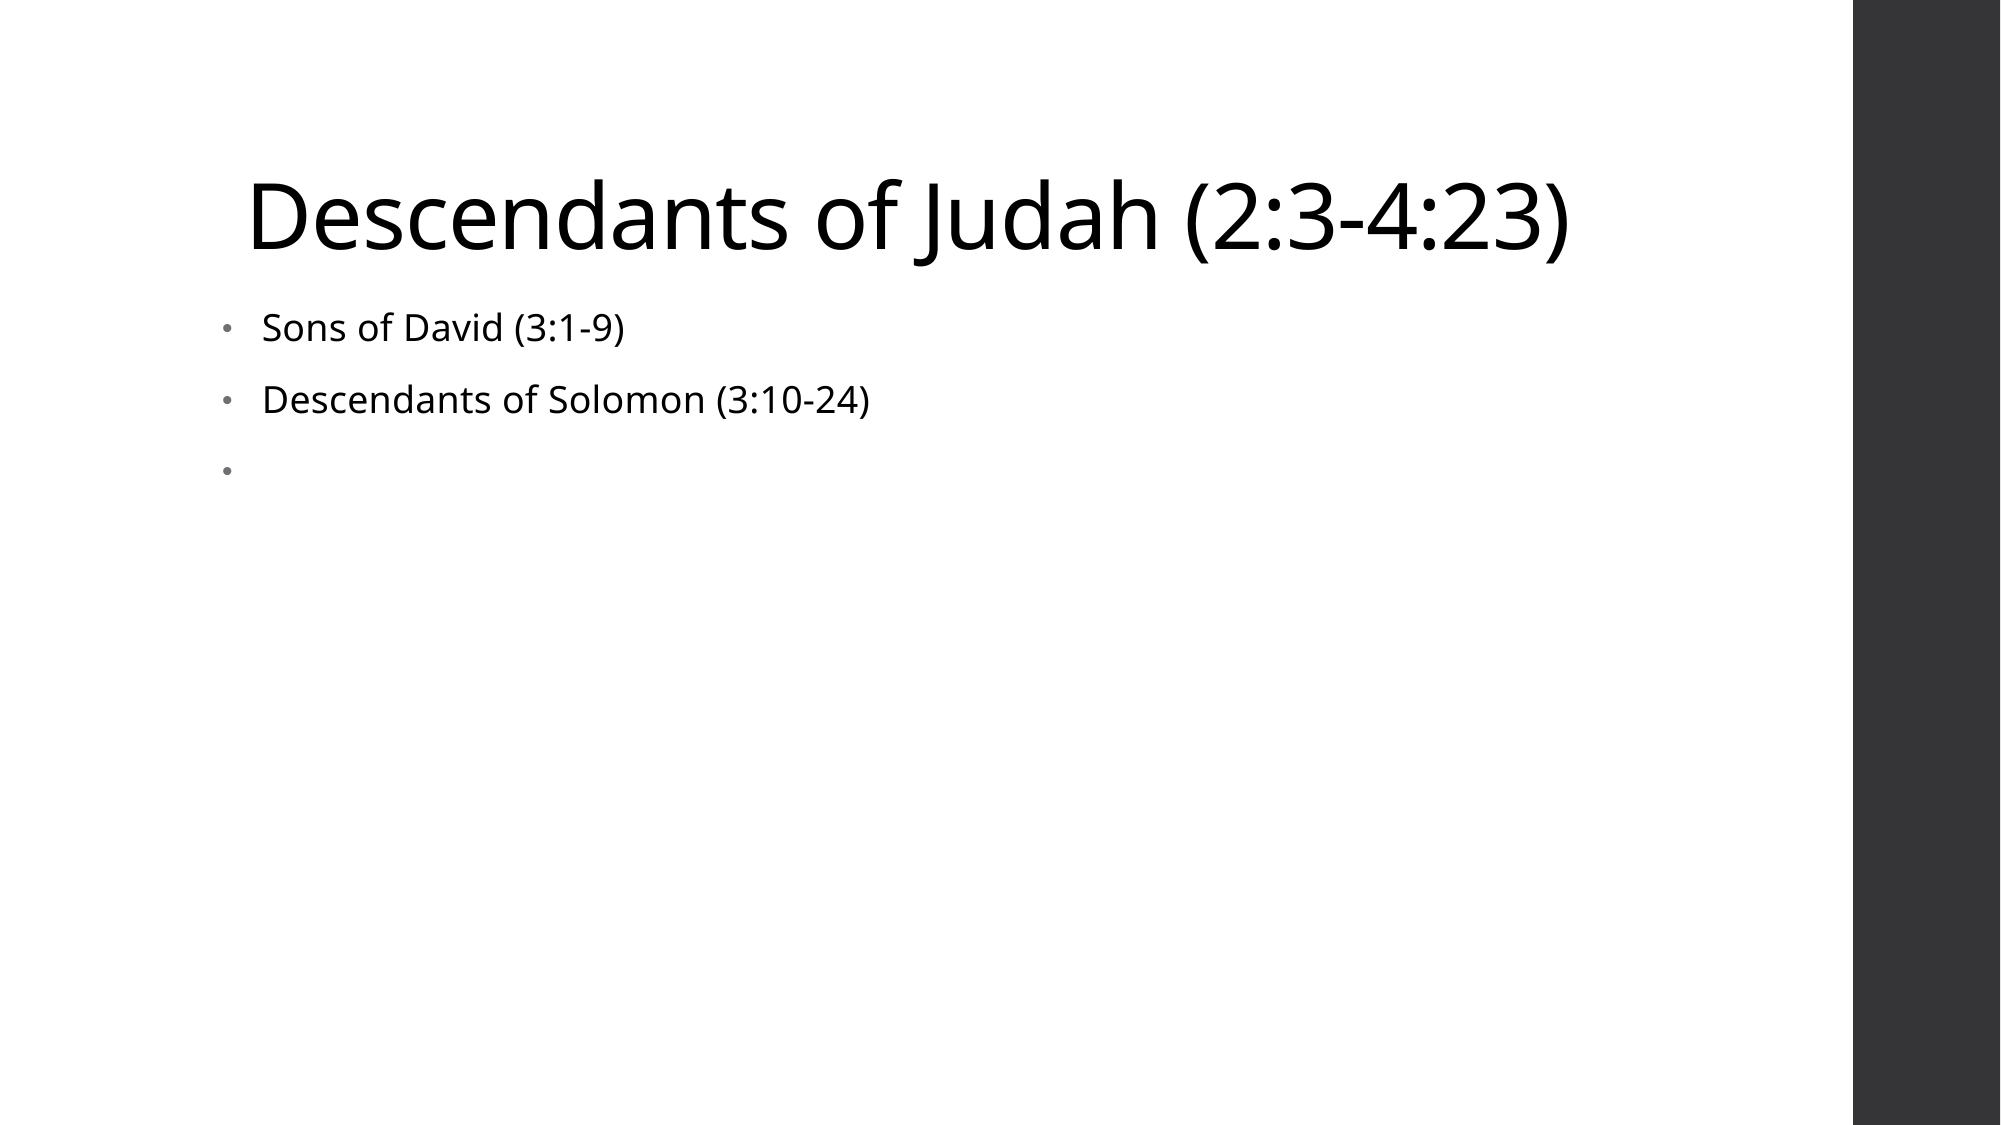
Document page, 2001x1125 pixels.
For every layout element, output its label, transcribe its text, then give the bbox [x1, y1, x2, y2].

list Sons of David (3:1-9) Descendants of Solomon (3:10-24) [206, 299, 1617, 1014]
title Descendants of Judah (2:3-4:23) [206, 60, 1797, 278]
